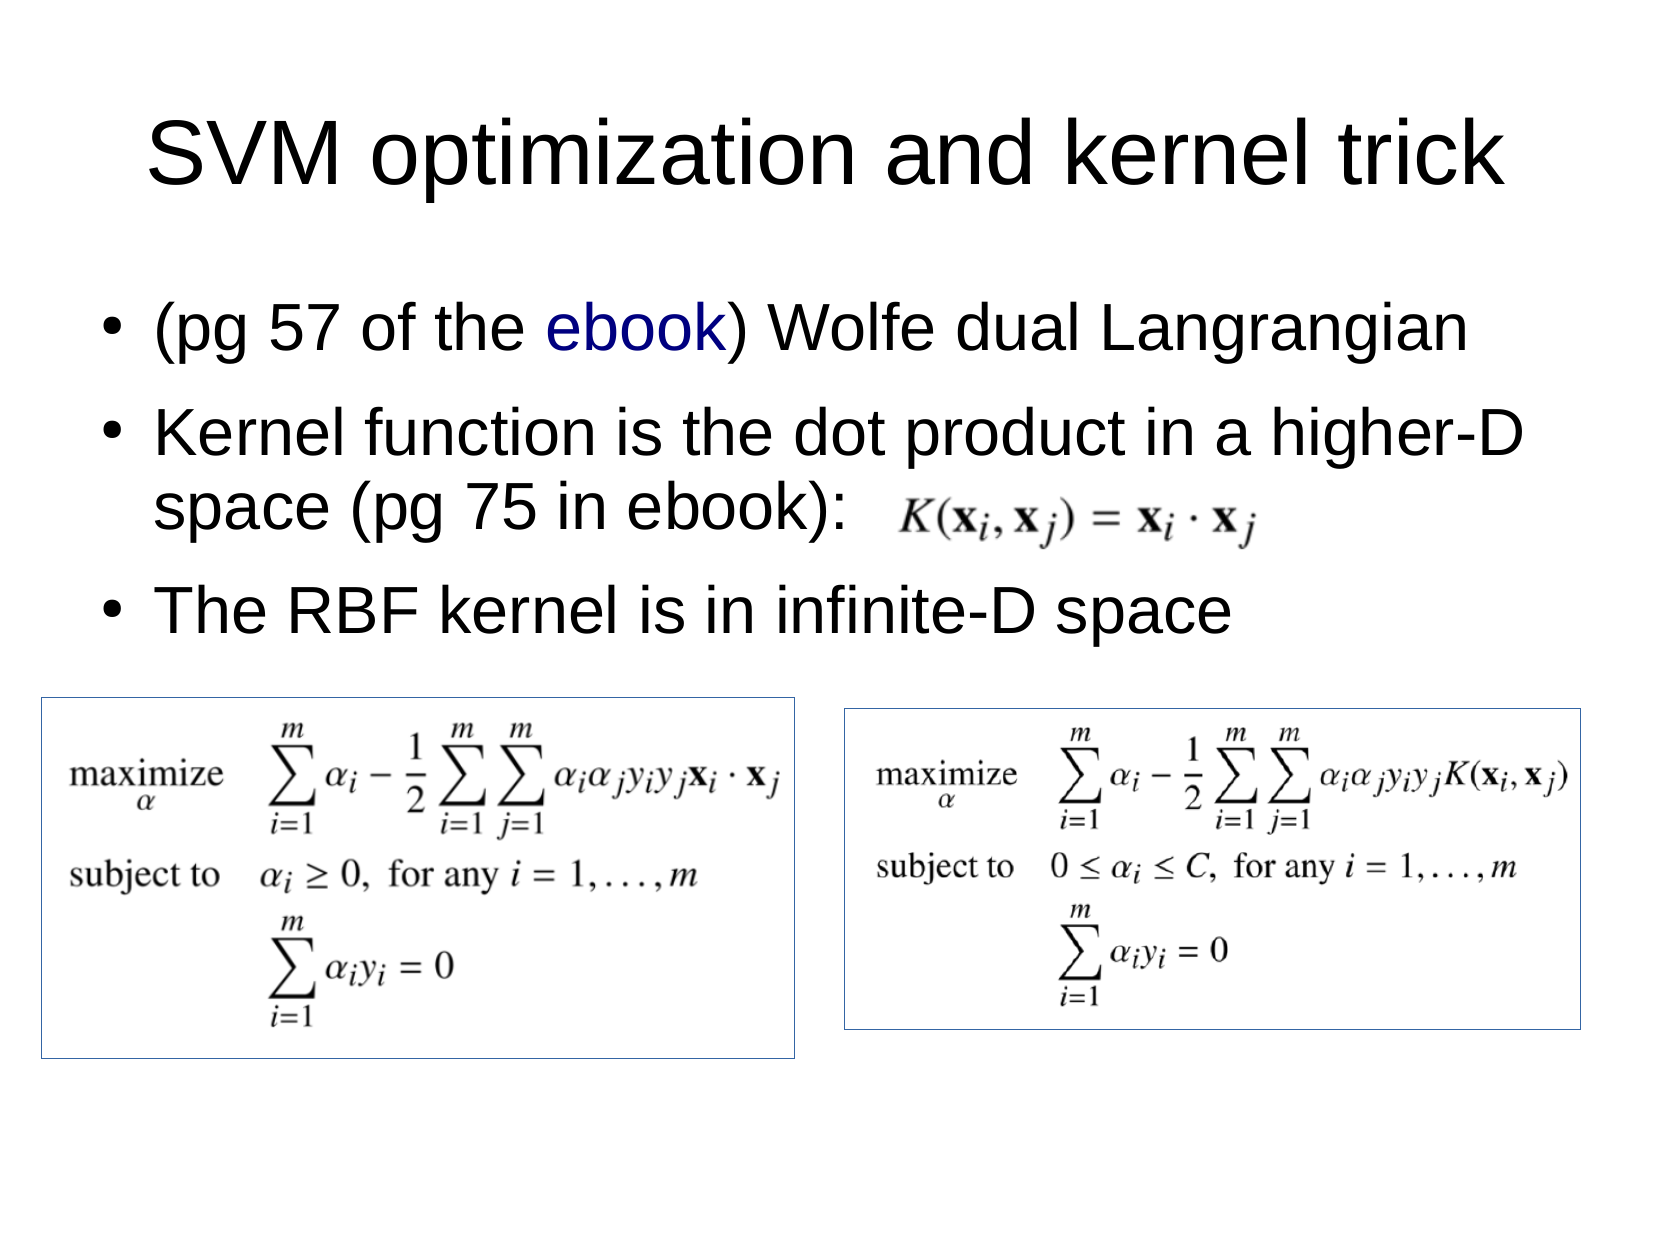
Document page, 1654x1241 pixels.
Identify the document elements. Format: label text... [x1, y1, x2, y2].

picture [889, 471, 1272, 569]
title SVM optimization and kernel trick [82, 49, 1571, 257]
picture [844, 708, 1581, 1030]
list (pg 57 of the ebook) Wolfe dual Langrangian Kernel function is the dot product in a higher-D space (pg 75 in ebook): The RBF kernel is in infinite-D space [82, 290, 1571, 1010]
picture [41, 697, 795, 1059]
